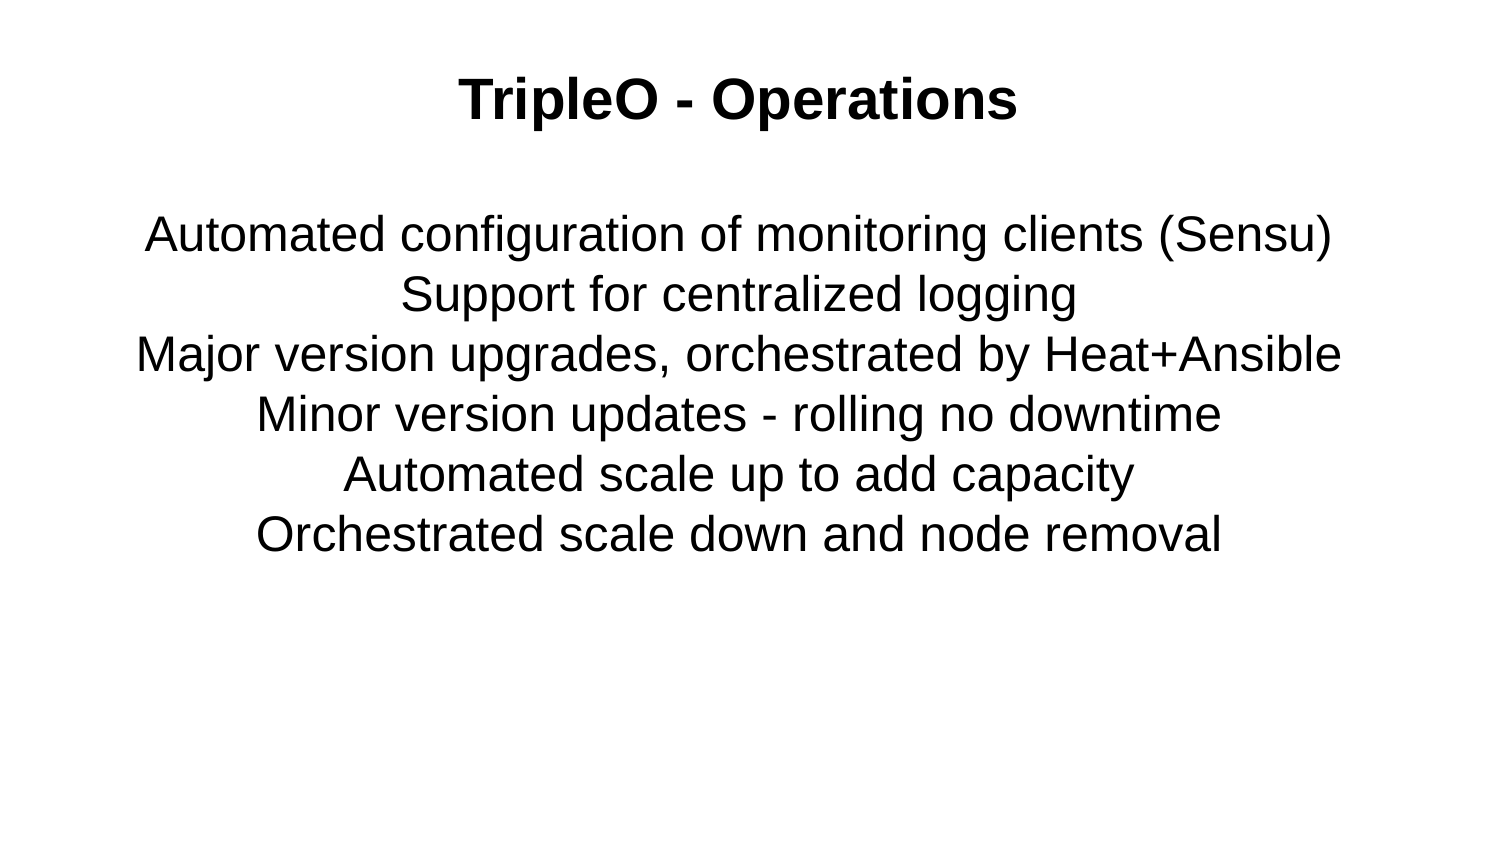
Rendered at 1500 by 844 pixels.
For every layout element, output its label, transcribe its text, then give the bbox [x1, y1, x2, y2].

title TripleO - Operations Automated configuration of monitoring clients (Sensu) Support for centralized logging Major version upgrades, orchestrated by Heat+Ansible Minor version updates - rolling no downtime Automated scale up to add capacity Orchestrated scale down and node removal [64, 46, 1415, 187]
